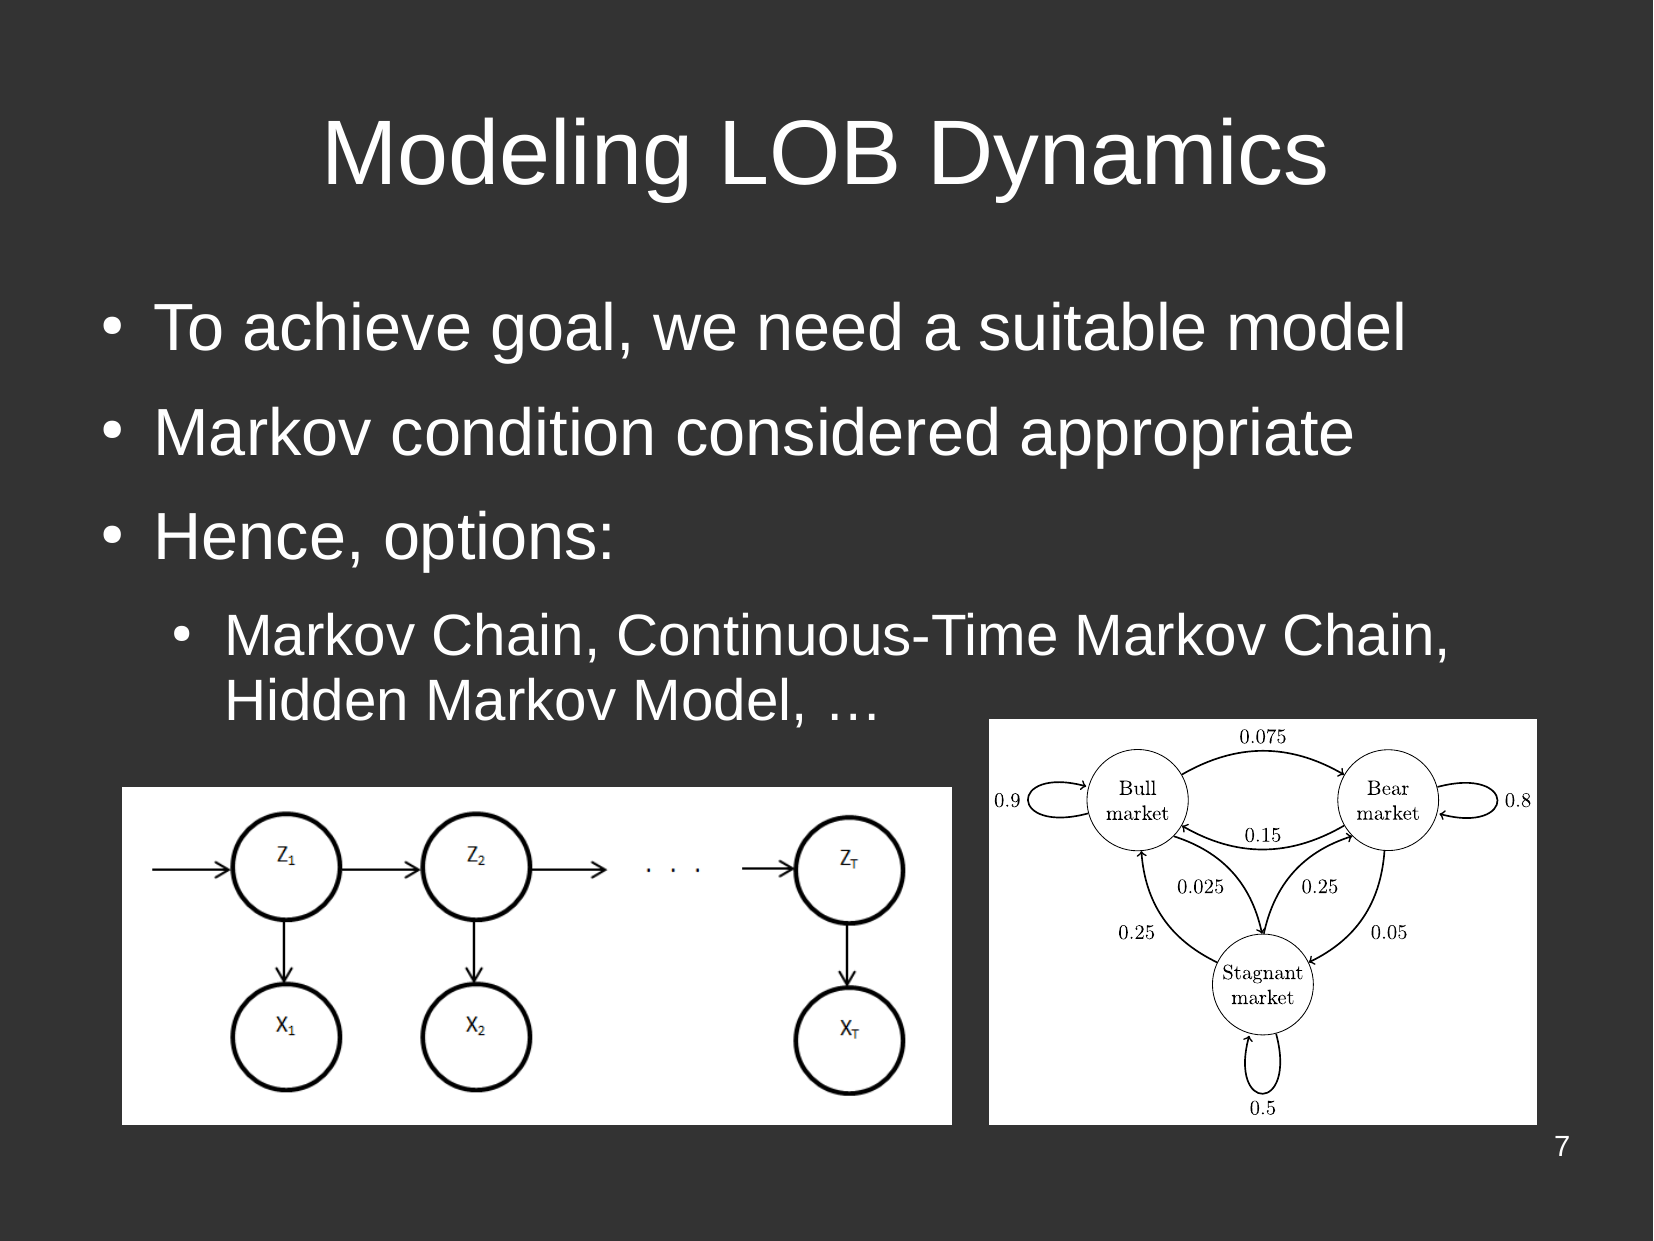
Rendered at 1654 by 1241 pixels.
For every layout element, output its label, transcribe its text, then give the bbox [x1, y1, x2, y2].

list To achieve goal, we need a suitable model Markov condition considered appropriate Hence, options: Markov Chain, Continuous-Time Markov Chain, Hidden Markov Model, … [82, 290, 1591, 1010]
title Modeling LOB Dynamics [82, 49, 1571, 257]
picture [989, 718, 1537, 1126]
picture [122, 787, 952, 1126]
